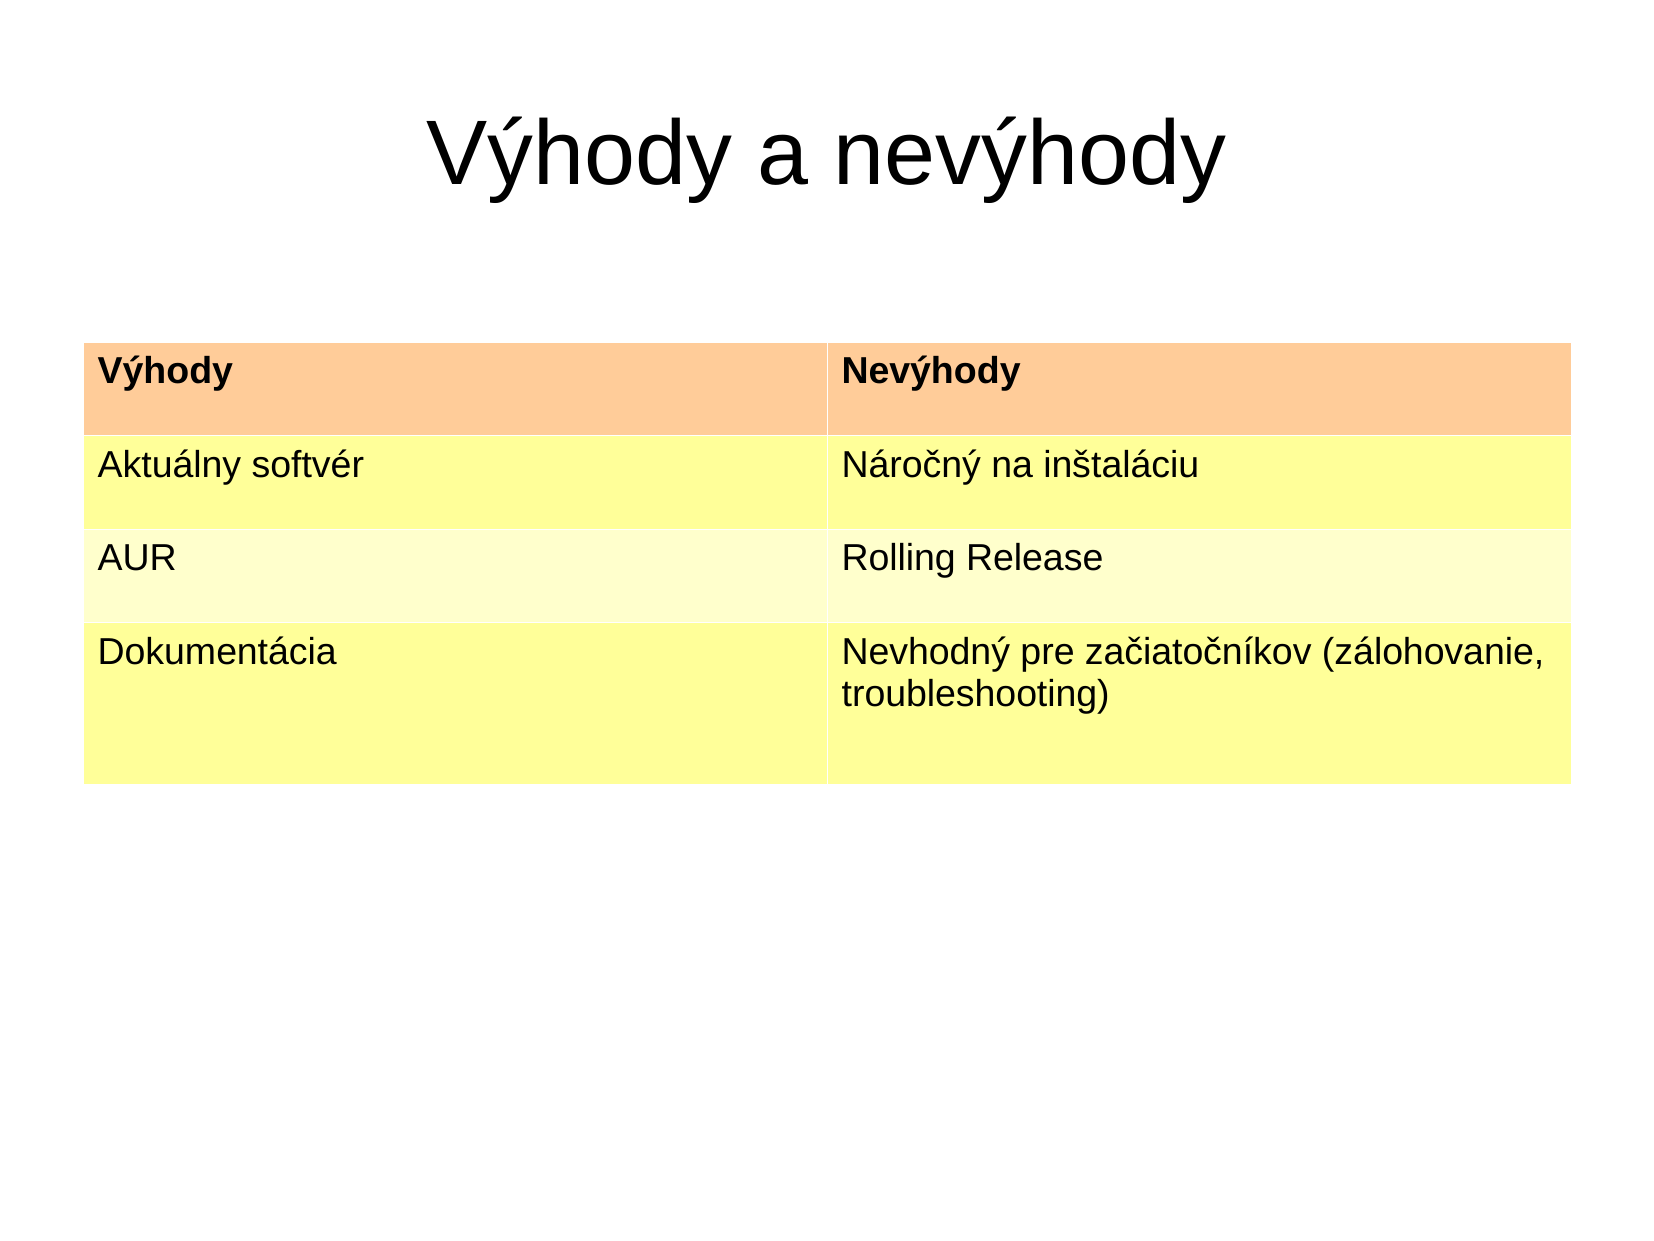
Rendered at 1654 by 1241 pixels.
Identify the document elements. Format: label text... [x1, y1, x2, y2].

table_cell Rolling Release [828, 530, 1571, 622]
table_header Nevýhody [828, 343, 1571, 435]
table_cell Náročný na inštaláciu [828, 436, 1571, 529]
table_cell Aktuálny softvér [84, 436, 827, 529]
table_header Výhody [84, 343, 827, 435]
table_cell Dokumentácia [84, 623, 827, 784]
table_cell Nevhodný pre začiatočníkov (zálohovanie, troubleshooting) [828, 623, 1571, 784]
table_cell AUR [84, 530, 827, 622]
title Výhody a nevýhody [82, 49, 1571, 257]
